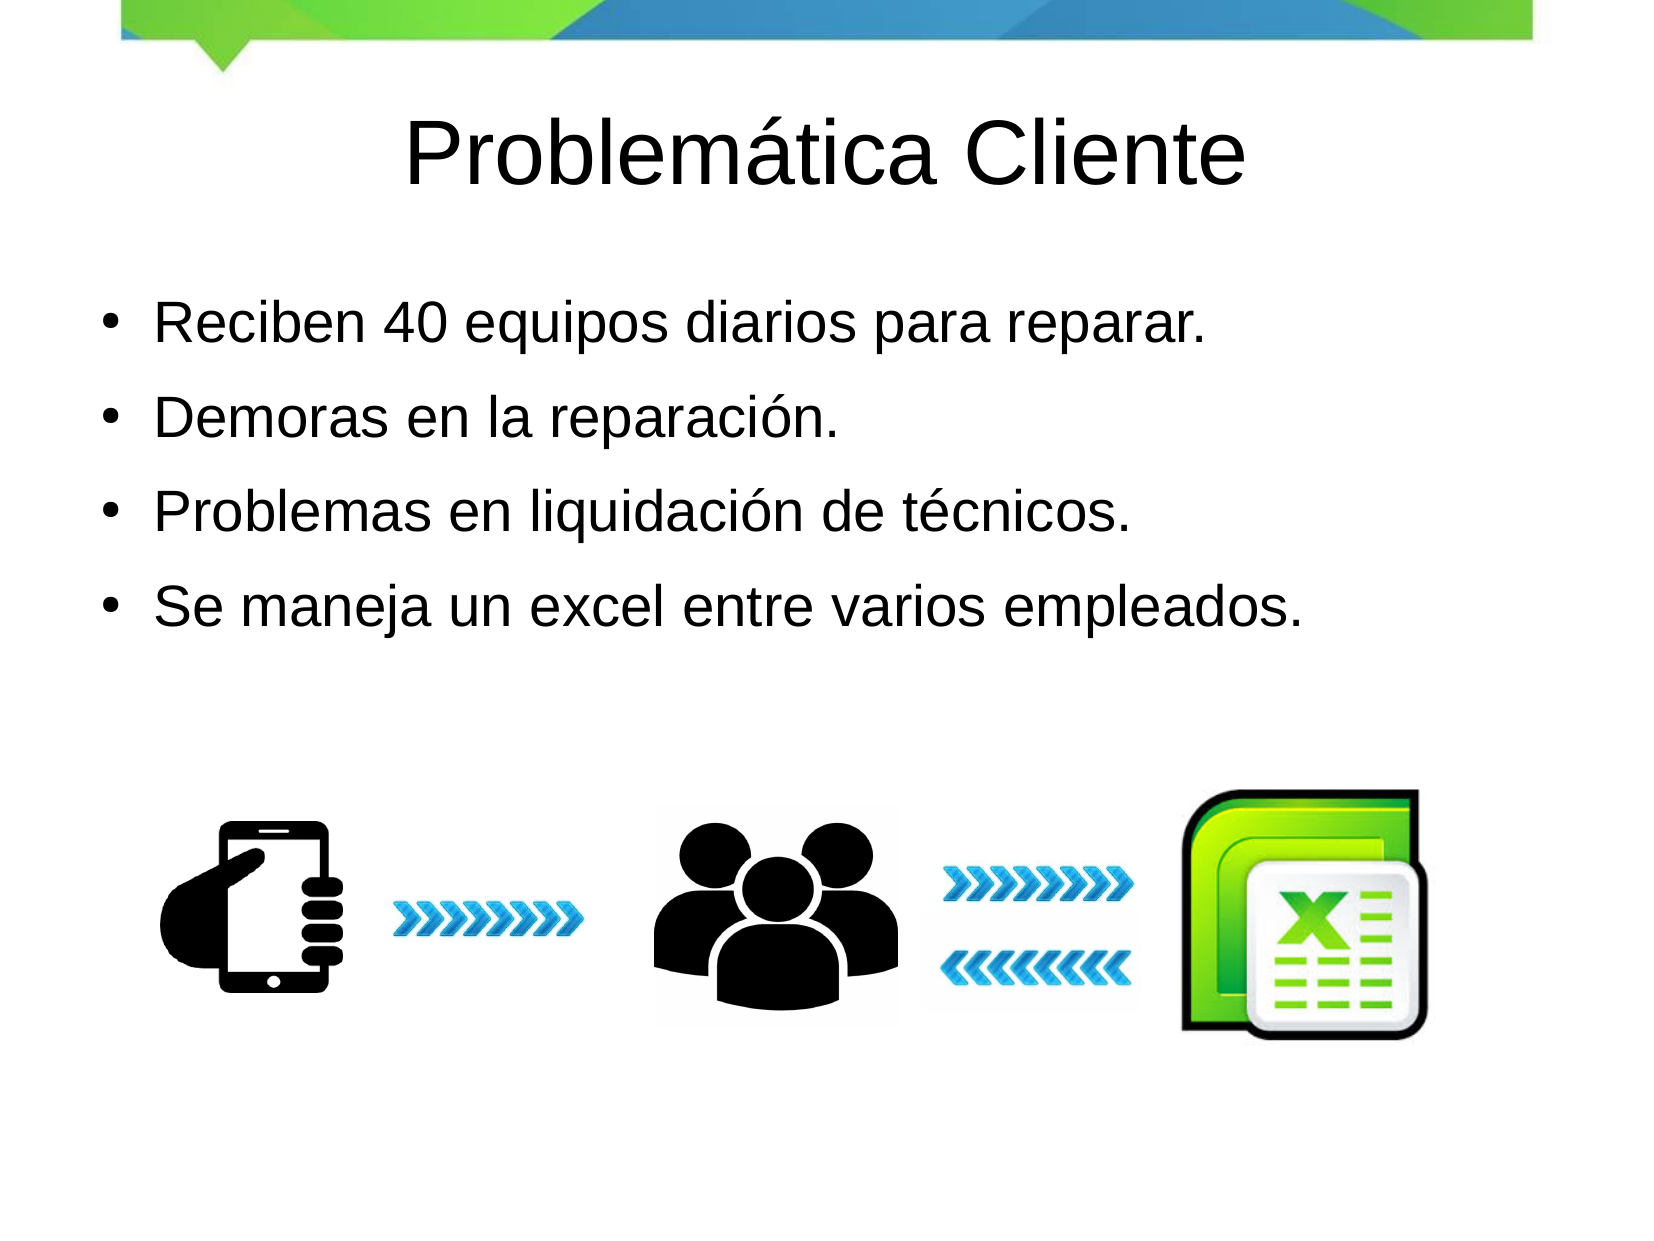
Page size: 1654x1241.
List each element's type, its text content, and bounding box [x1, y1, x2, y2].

title Problemática Cliente [82, 49, 1571, 257]
picture [0, 0, 1654, 1241]
list Reciben 40 equipos diarios para reparar. Demoras en la reparación. Problemas en liquidación de técnicos. Se maneja un excel entre varios empleados. [82, 290, 1571, 697]
